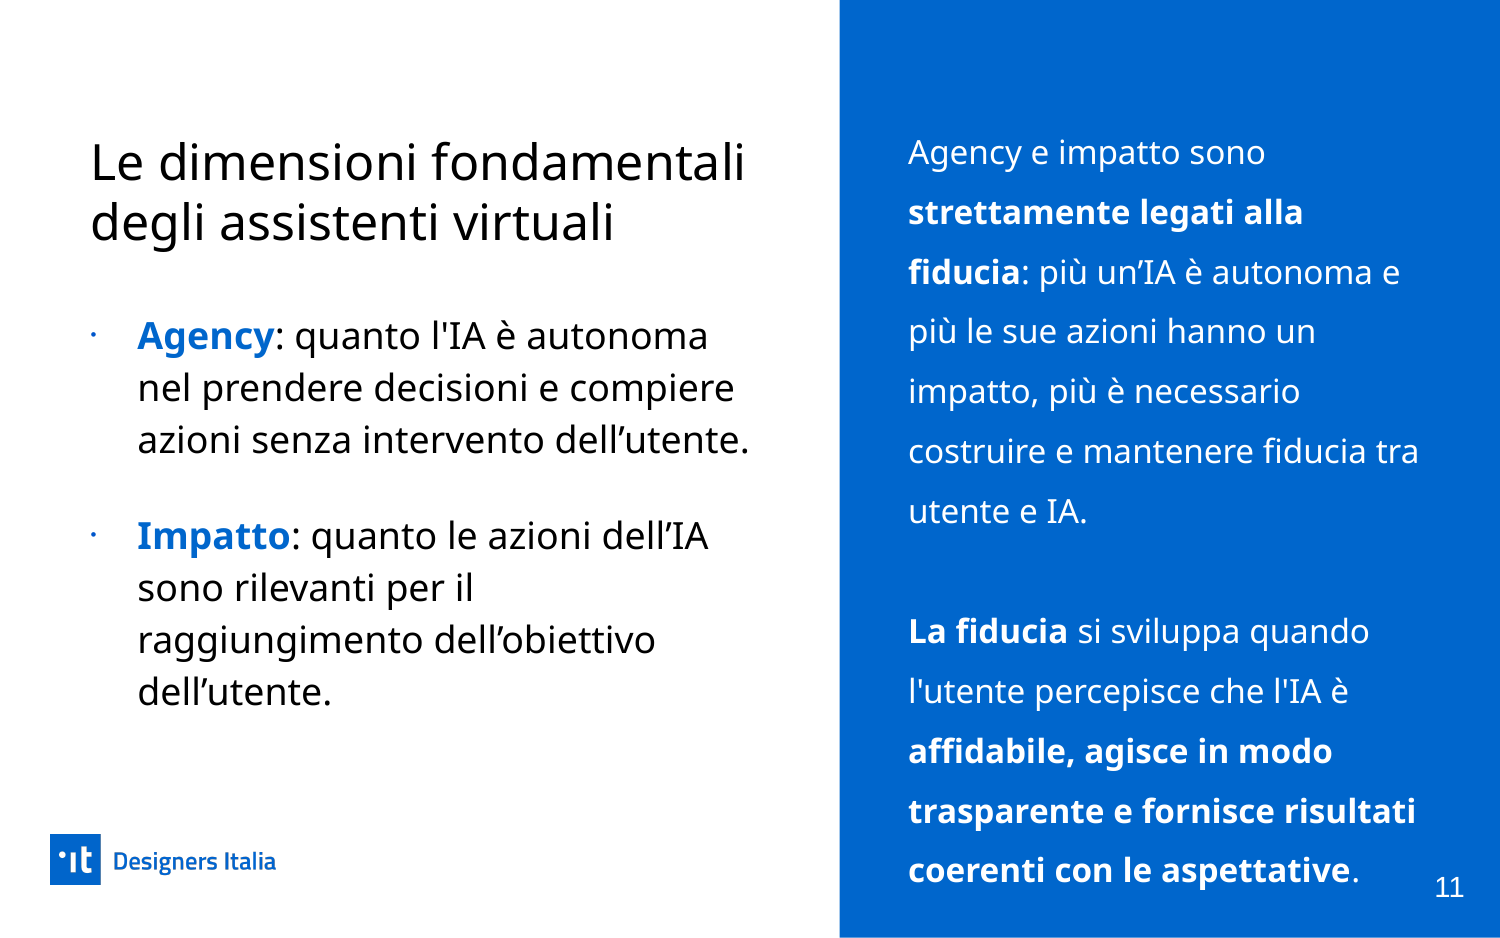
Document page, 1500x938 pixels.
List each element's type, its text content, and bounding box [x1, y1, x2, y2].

slide_number <numero> [1389, 850, 1480, 922]
picture [50, 834, 289, 885]
text_box Agency e impatto sono strettamente legati alla fiducia: più un’IA è autonoma e più le sue azioni hanno un impatto, più è necessario costruire e mantenere fiducia tra utente e IA. La fiducia si sviluppa quando l'utente percepisce che l'IA è affidabile, agisce in modo trasparente e fornisce risultati coerenti con le aspettative. [893, 96, 1442, 859]
text_box Agency: quanto l'IA è autonoma nel prendere decisioni e compiere azioni senza intervento dell’utente. Impatto: quanto le azioni dell’IA sono rilevanti per il raggiungimento dell’obiettivo dell’utente. [75, 290, 782, 728]
text_box Le dimensioni fondamentali degli assistenti virtuali [75, 115, 782, 196]
text_box [839, 0, 1500, 938]
